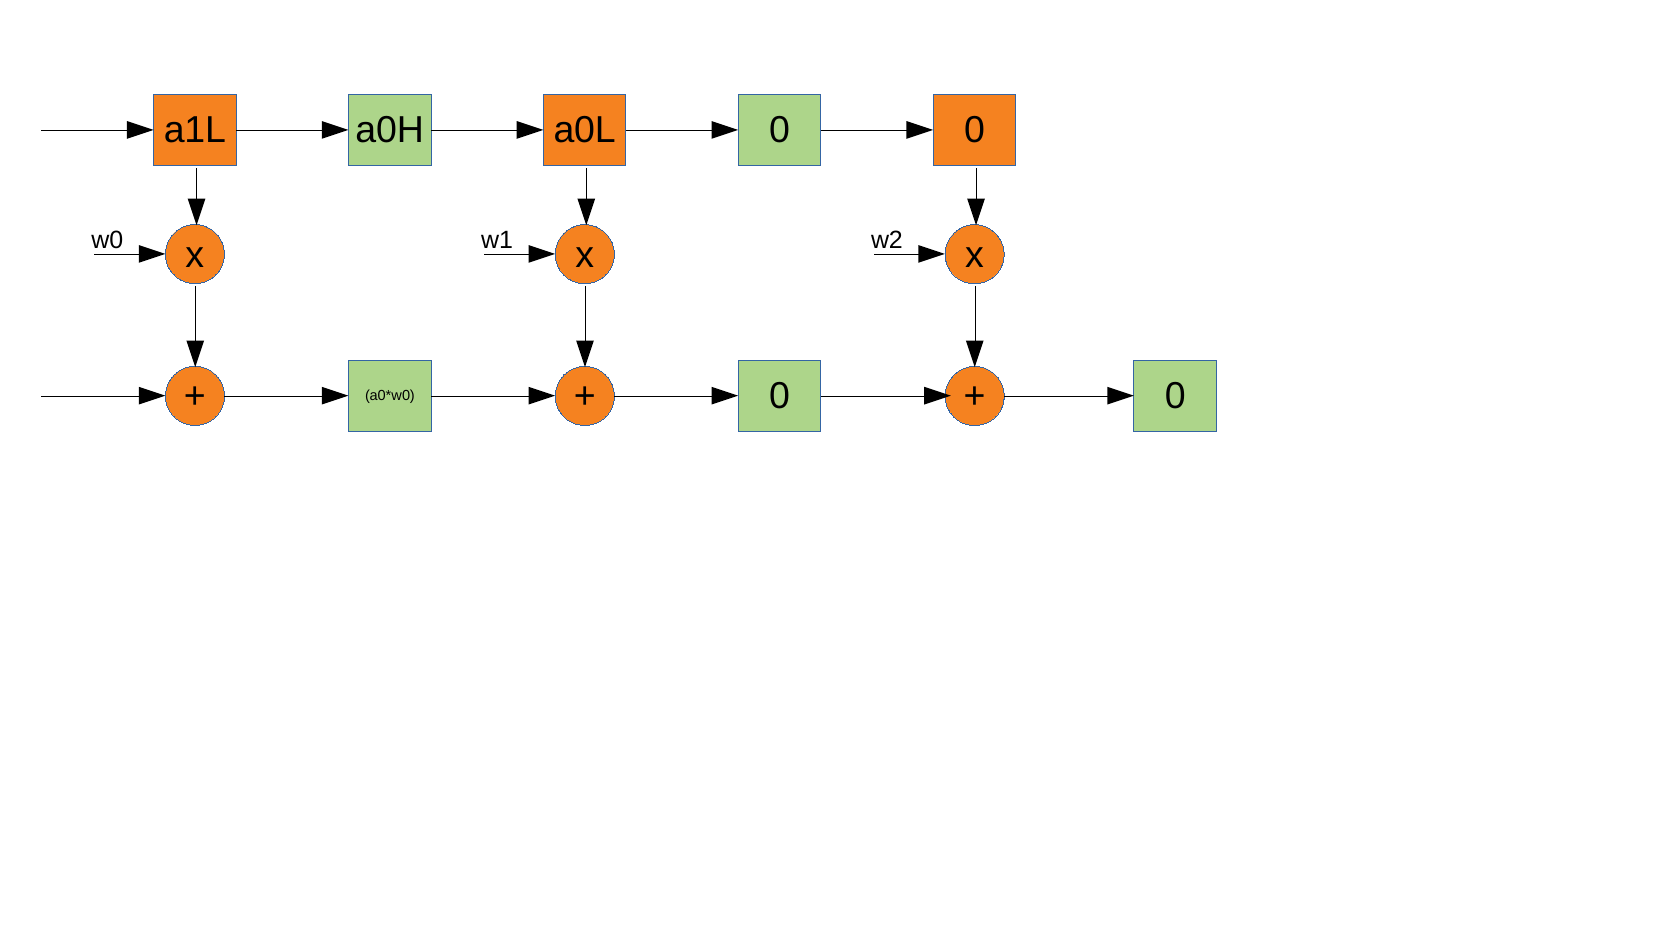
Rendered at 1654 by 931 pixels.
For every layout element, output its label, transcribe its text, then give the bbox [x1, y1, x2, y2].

text_box + [945, 366, 1005, 426]
text_box + [165, 366, 225, 426]
text_box 0 [1133, 360, 1217, 432]
text_box 0 [738, 94, 821, 166]
text_box a0L [543, 94, 626, 166]
text_box x [945, 224, 1005, 284]
text_box 0 [738, 360, 821, 432]
text_box a0H [348, 94, 432, 166]
text_box (a0*w0) [348, 360, 432, 432]
text_box x [165, 224, 225, 284]
text_box x [555, 224, 615, 284]
text_box w0 [76, 218, 139, 262]
text_box + [555, 366, 615, 426]
text_box a1L [153, 94, 237, 166]
text_box w1 [466, 218, 529, 262]
text_box w2 [856, 218, 918, 262]
text_box 0 [933, 94, 1016, 166]
